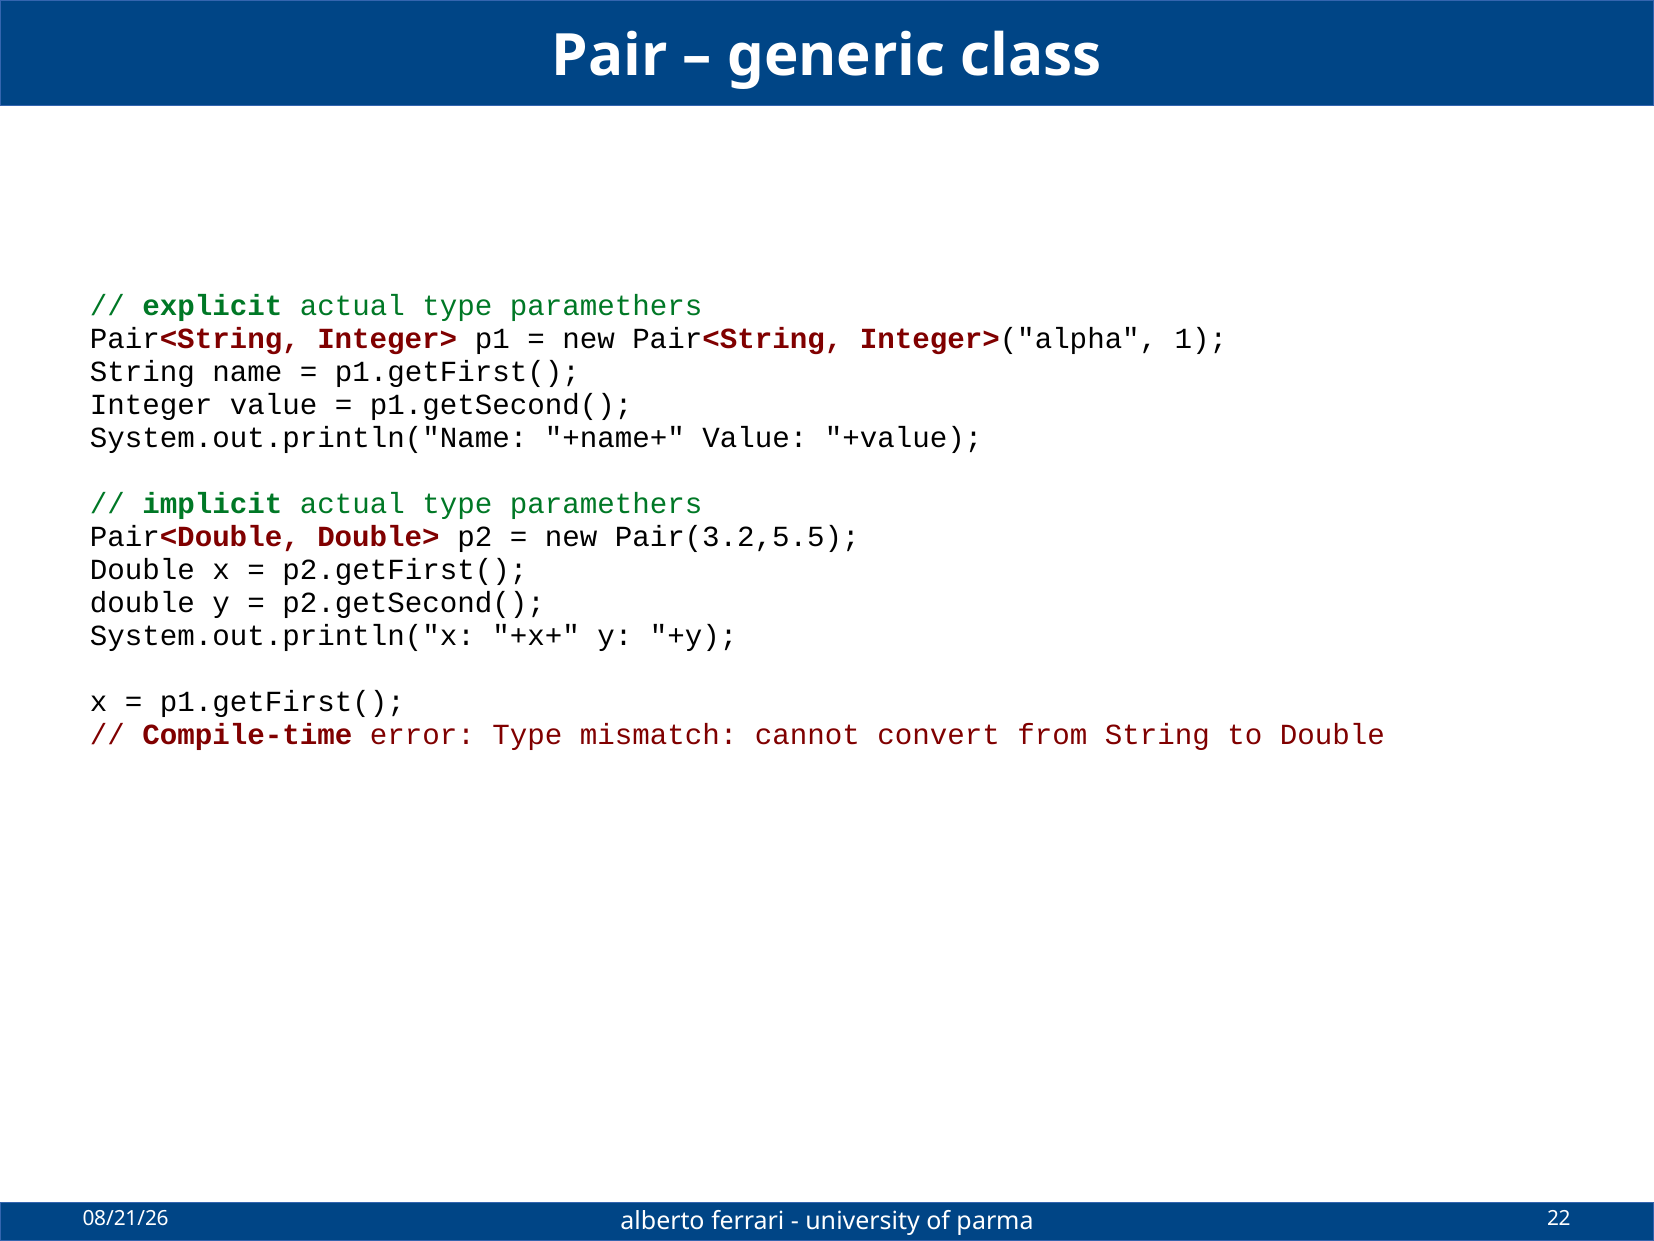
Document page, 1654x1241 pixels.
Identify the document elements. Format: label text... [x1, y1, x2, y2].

text_box // explicit actual type paramethers Pair<String, Integer> p1 = new Pair<String, Integer>("alpha", 1); String name = p1.getFirst(); Integer value = p1.getSecond(); System.out.println("Name: "+name+" Value: "+value); // implicit actual type paramethers Pair<Double, Double> p2 = new Pair(3.2,5.5); Double x = p2.getFirst(); double y = p2.getSecond(); System.out.println("x: "+x+" y: "+y); x = p1.getFirst(); // Compile-time error: Type mismatch: cannot convert from String to Double [75, 284, 1591, 964]
title Pair – generic class [0, 0, 1654, 106]
